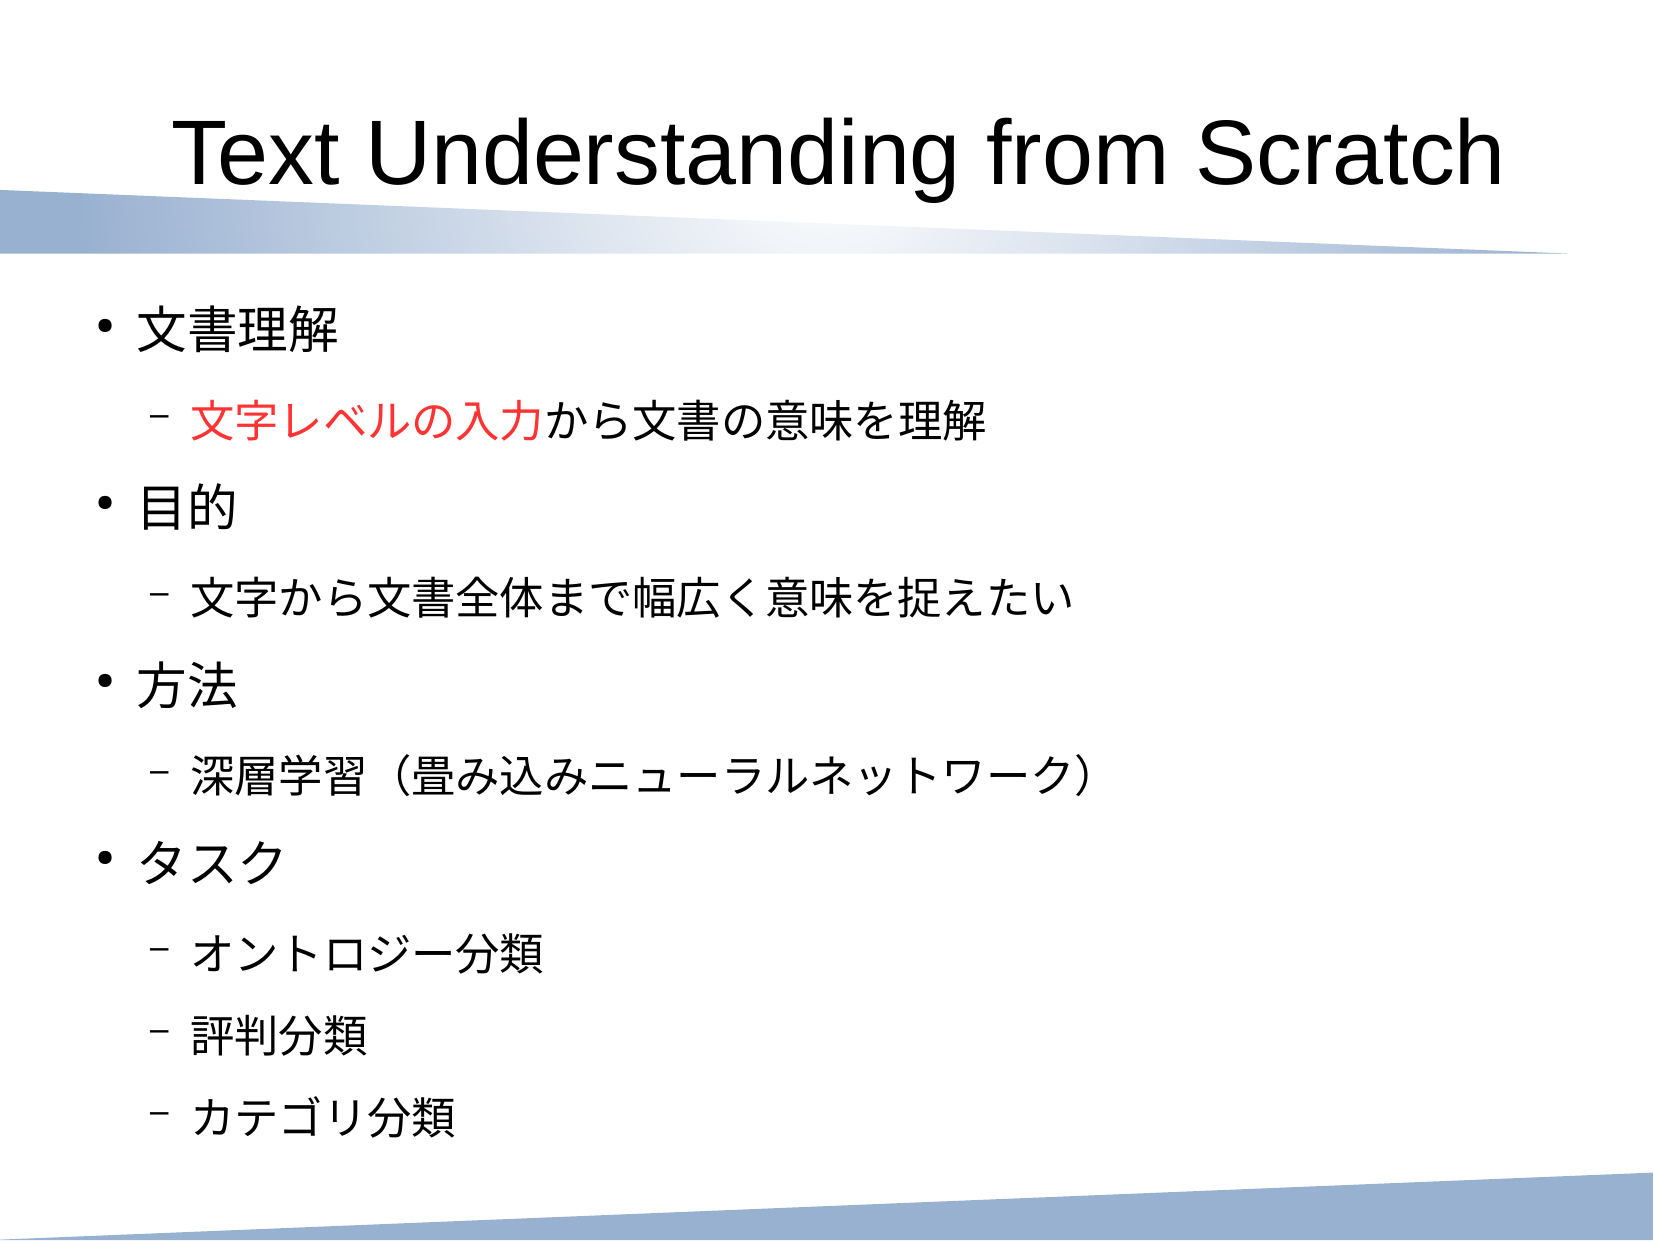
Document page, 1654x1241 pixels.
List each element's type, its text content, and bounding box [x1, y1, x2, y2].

list 文書理解 文字レベルの入力から文書の意味を理解 目的 文字から文書全体まで幅広く意味を捉えたい 方法 深層学習（畳み込みニューラルネットワーク） タスク オントロジー分類 評判分類 カテゴリ分類 [82, 290, 1571, 1158]
title Text Understanding from Scratch [82, 49, 1571, 257]
